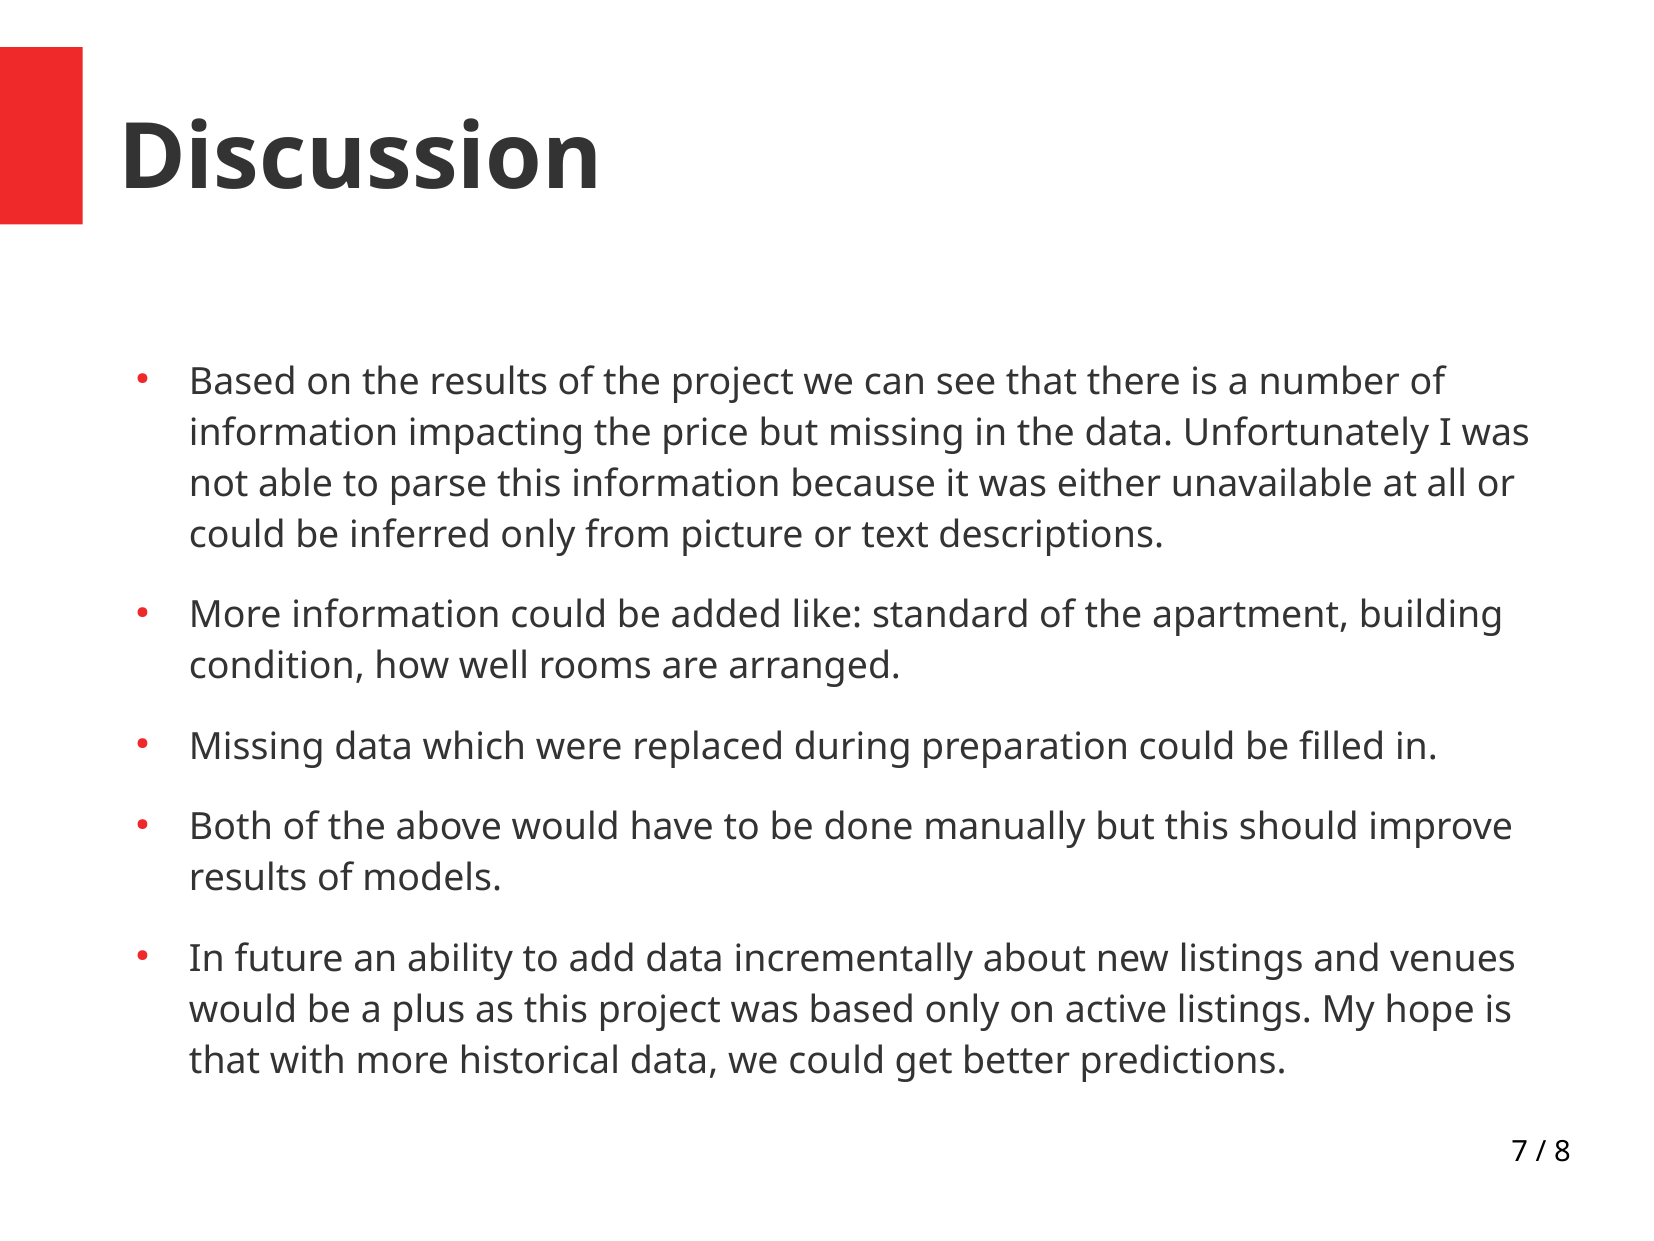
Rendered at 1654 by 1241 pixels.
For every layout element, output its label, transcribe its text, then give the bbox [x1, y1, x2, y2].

list Based on the results of the project we can see that there is a number of information impacting the price but missing in the data. Unfortunately I was not able to parse this information because it was either unavailable at all or could be inferred only from picture or text descriptions. More information could be added like: standard of the apartment, building condition, how well rooms are arranged. Missing data which were replaced during preparation could be filled in. Both of the above would have to be done manually but this should improve results of models. In future an ability to add data incrementally about new listings and venues would be a plus as this project was based only on active listings. My hope is that with more historical data, we could get better predictions. [118, 354, 1536, 1074]
title Discussion [118, 49, 1571, 257]
